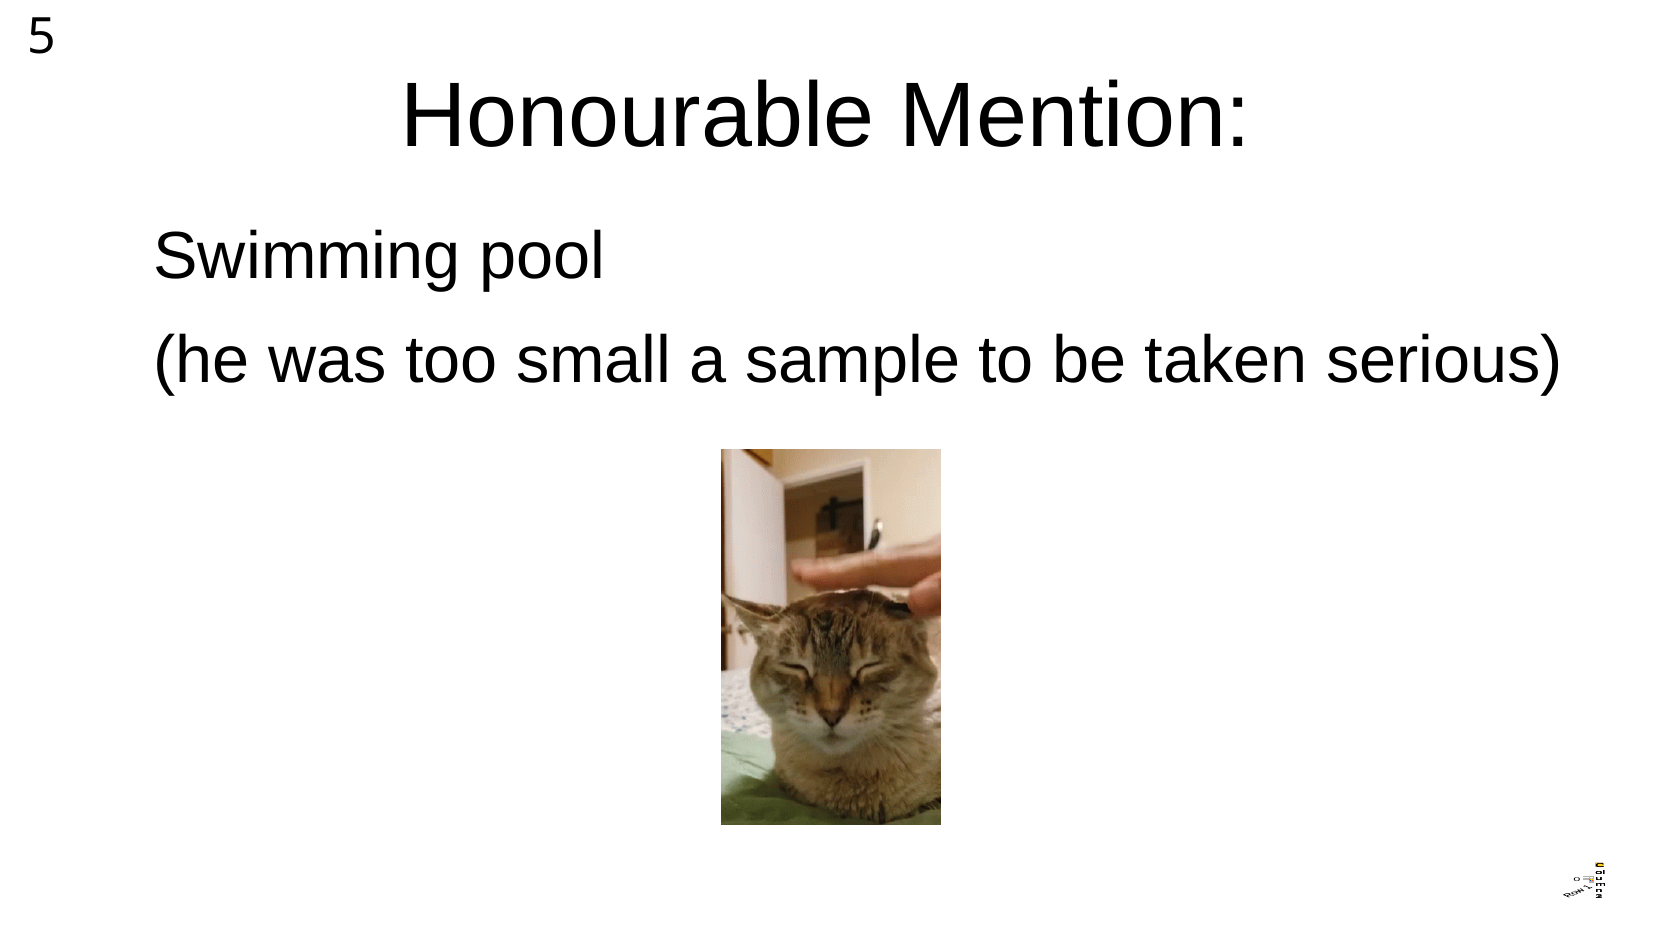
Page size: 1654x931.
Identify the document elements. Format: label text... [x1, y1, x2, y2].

list Swimming pool (he was too small a sample to be taken serious) [82, 217, 1571, 758]
title Honourable Mention: [82, 37, 1571, 193]
chart [1560, 862, 1613, 901]
text_box 5 [0, 0, 83, 69]
picture [721, 449, 941, 826]
